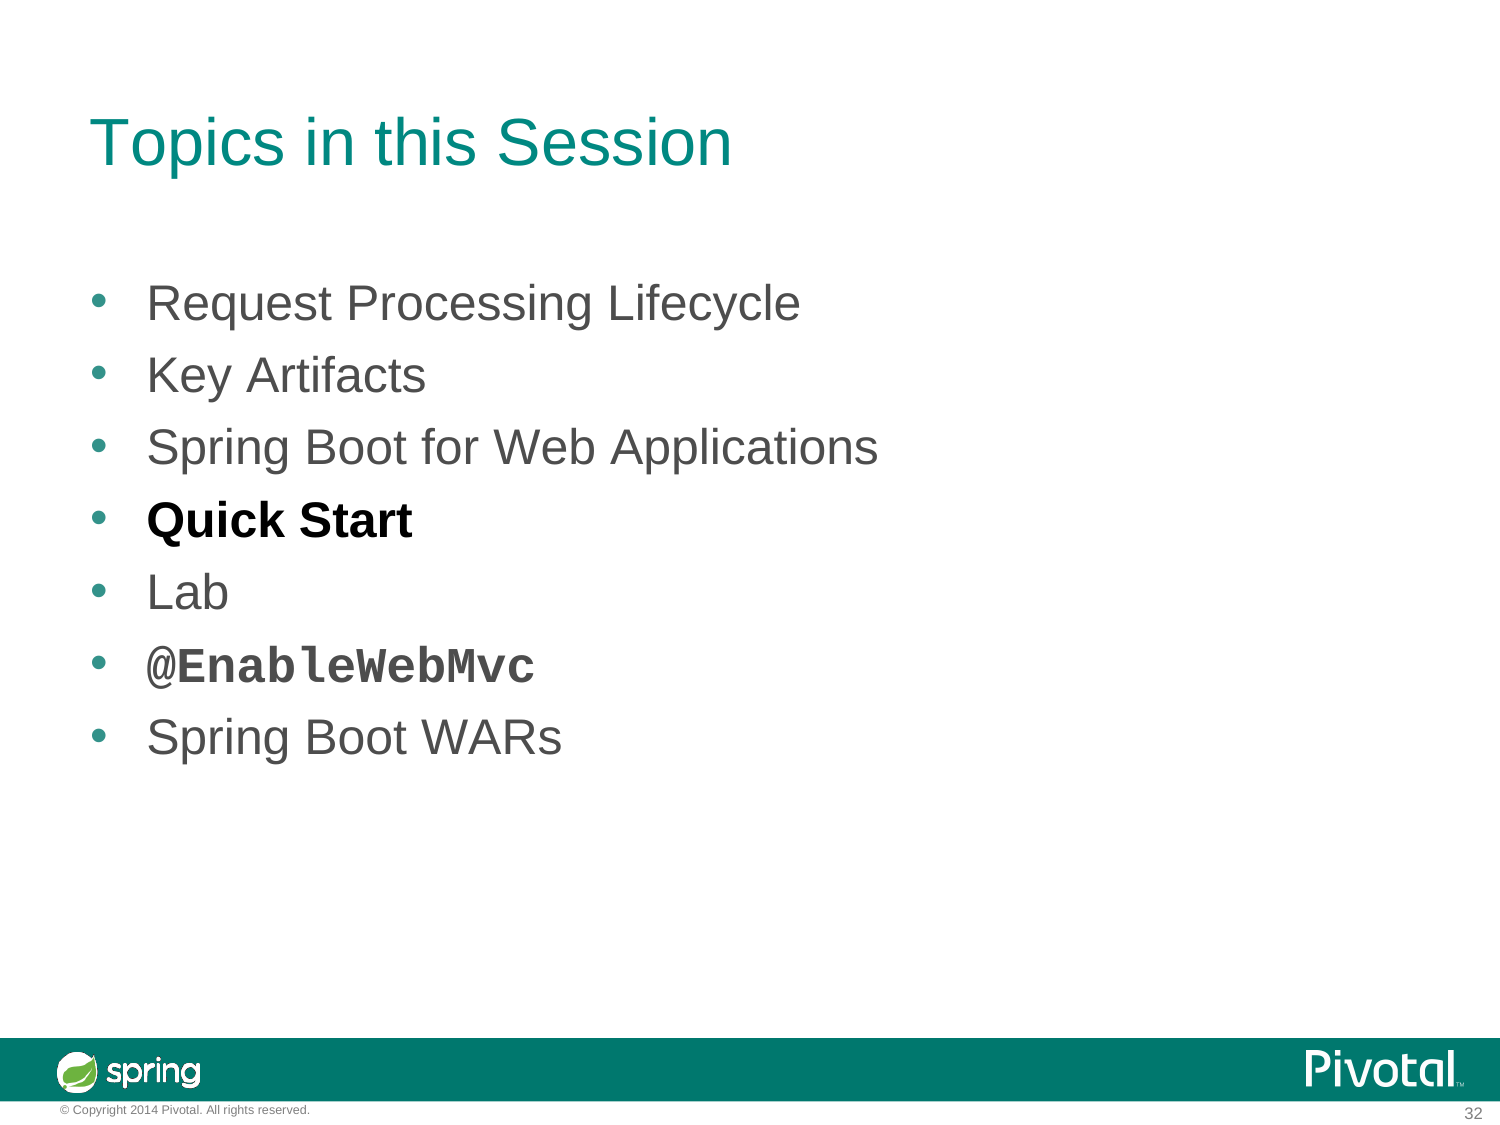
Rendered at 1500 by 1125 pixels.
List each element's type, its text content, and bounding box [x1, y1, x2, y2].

picture [32, 1041, 210, 1103]
title Topics in this Session [75, 44, 1426, 233]
list Request Processing Lifecycle Key Artifacts Spring Boot for Web Applications Quick Start Lab @EnableWebMvc Spring Boot WARs [75, 262, 1426, 1005]
picture [1306, 1050, 1464, 1087]
